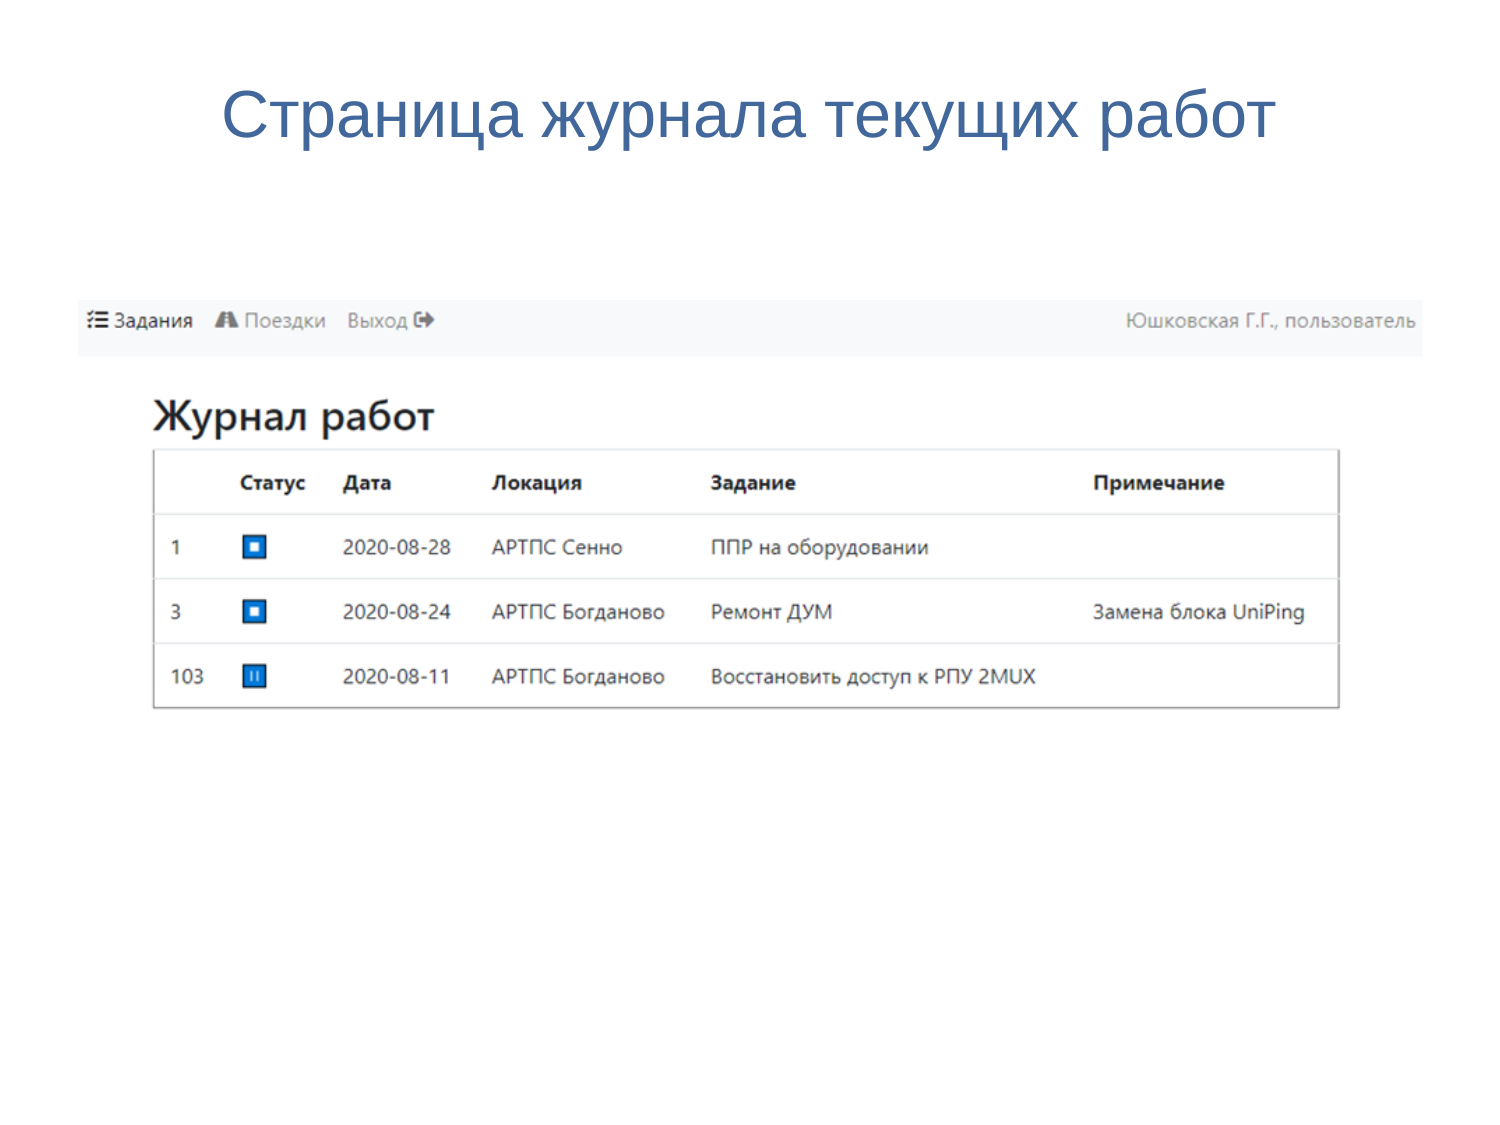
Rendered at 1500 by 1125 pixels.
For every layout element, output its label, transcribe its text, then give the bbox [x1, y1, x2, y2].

picture [77, 299, 1423, 713]
text_box Страница журнала текущих работ [74, 44, 1425, 188]
